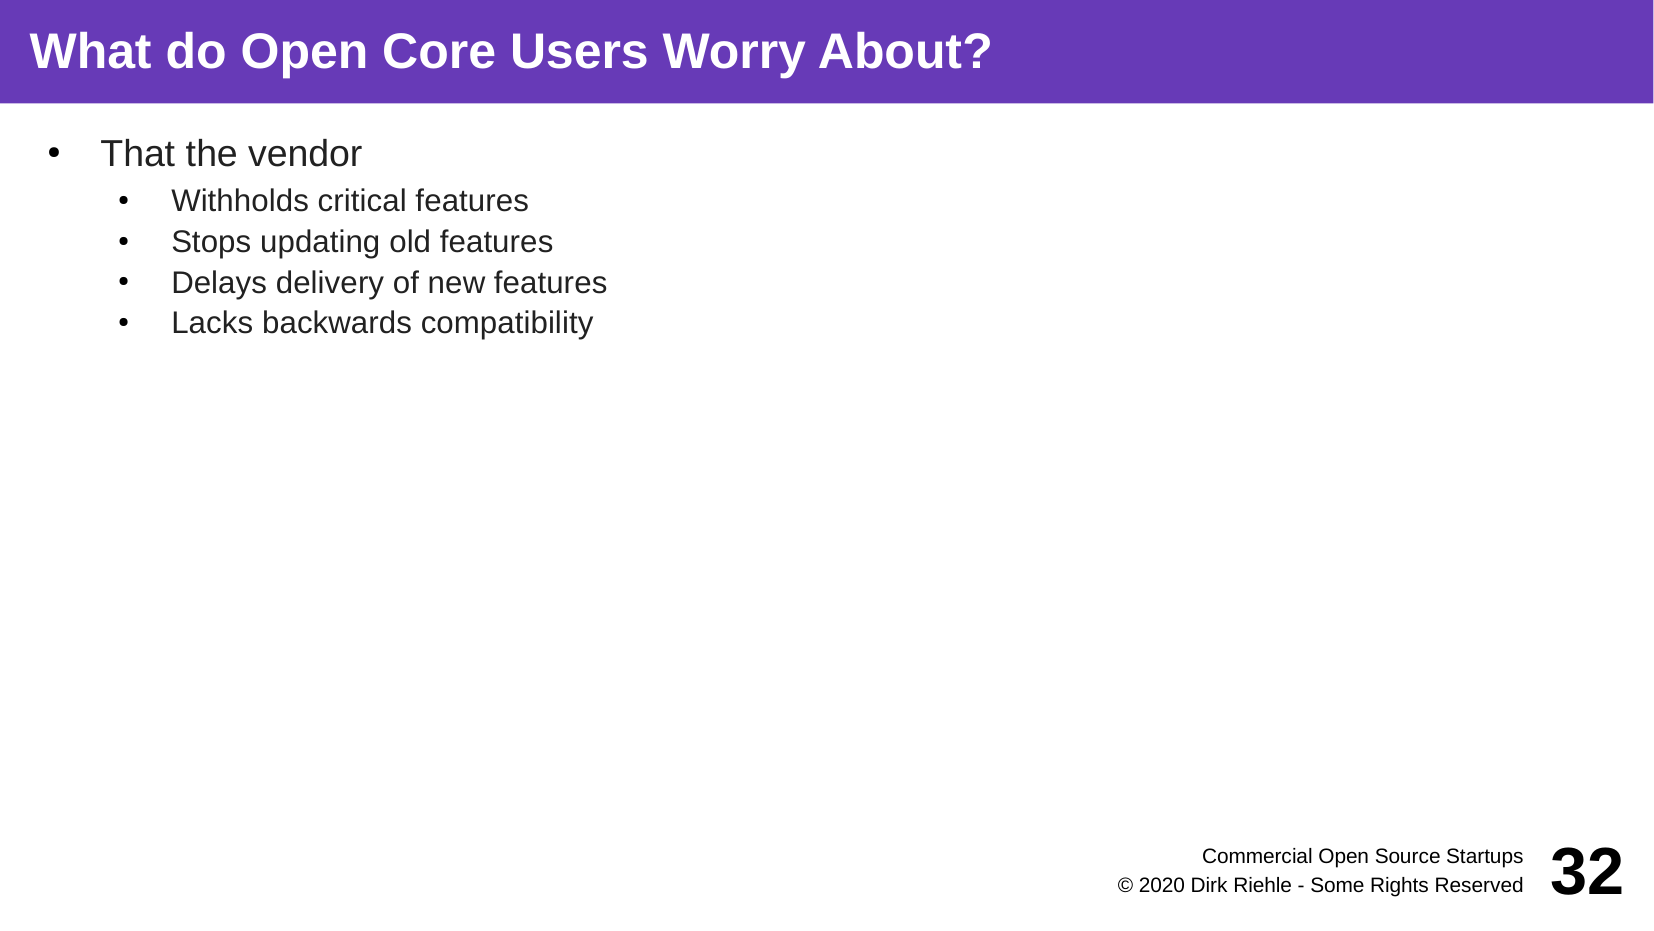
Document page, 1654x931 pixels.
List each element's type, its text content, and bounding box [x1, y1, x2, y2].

title What do Open Core Users Worry About? [0, 0, 1654, 104]
list That the vendor Withholds critical features Stops updating old features Delays delivery of new features Lacks backwards compatibility [29, 132, 1625, 813]
